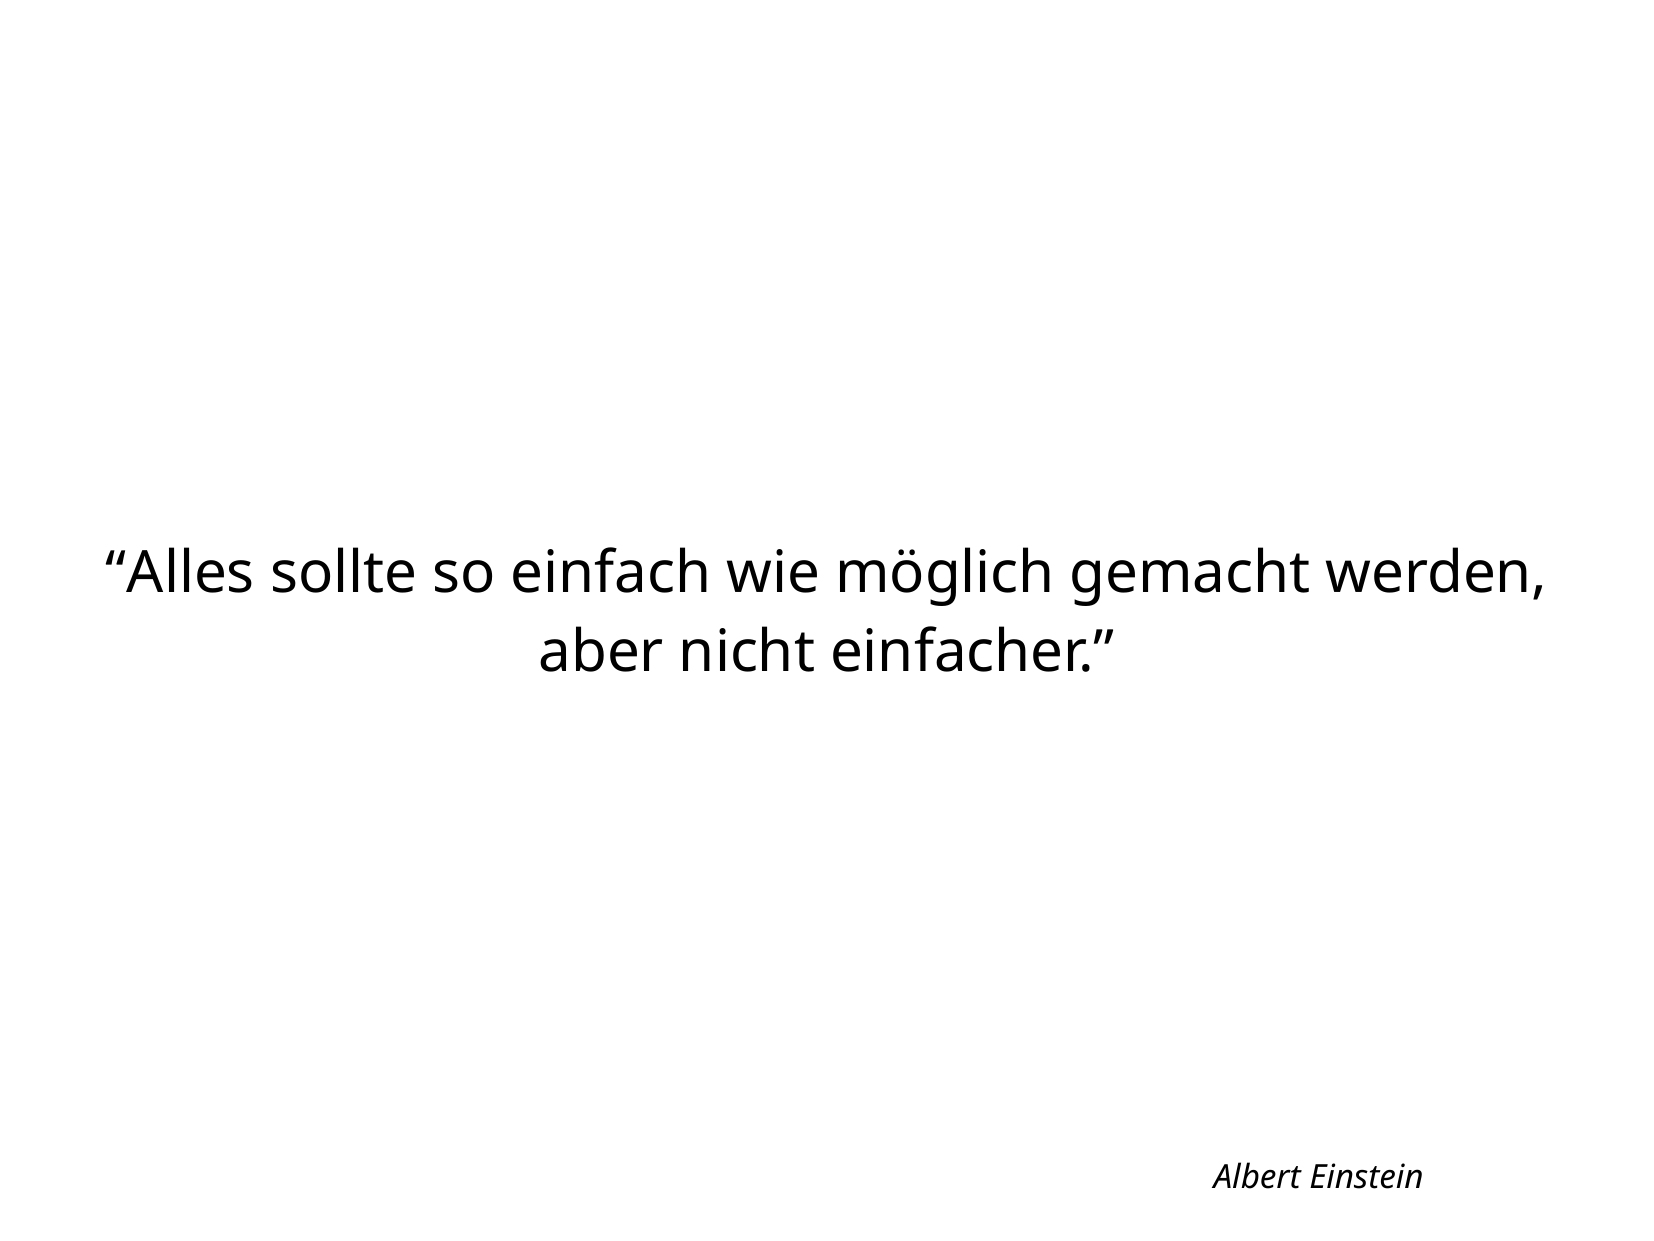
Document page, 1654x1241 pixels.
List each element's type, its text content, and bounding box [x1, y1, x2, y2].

subtitle “Alles sollte so einfach wie möglich gemacht werden, aber nicht einfacher.” [82, 403, 1571, 815]
text_box Albert Einstein [1198, 1145, 1542, 1217]
